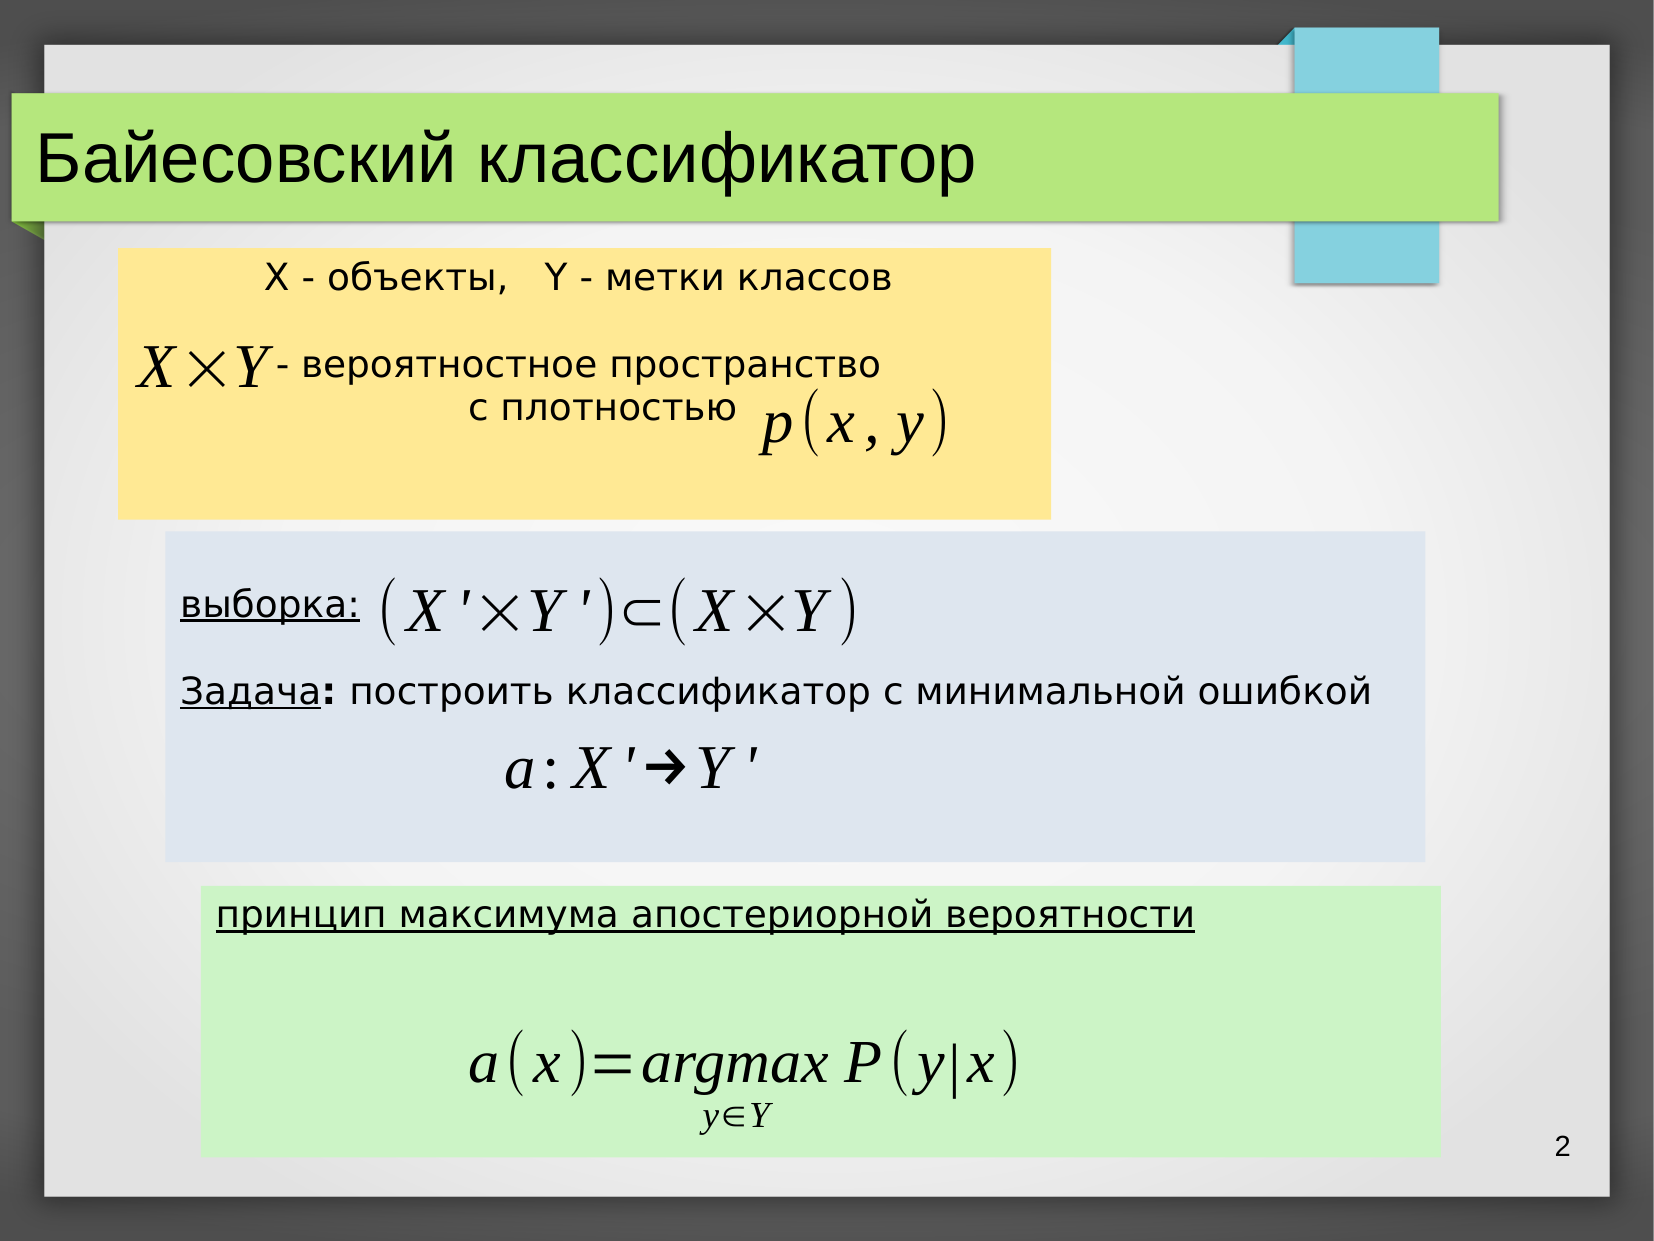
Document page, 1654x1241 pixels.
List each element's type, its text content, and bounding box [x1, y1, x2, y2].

chart [497, 732, 768, 802]
chart [750, 385, 957, 461]
title Байесовский классификатор [35, 118, 1489, 199]
chart [460, 1027, 1028, 1140]
text_box выборка: Задача: построить классификатор с минимальной ошибкой [165, 531, 1426, 863]
picture [0, 0, 1654, 1241]
chart [126, 330, 284, 400]
text_box X - объекты, Y - метки классов - вероятностное пространство с плотностью [118, 248, 1052, 520]
chart [371, 574, 866, 650]
text_box принцип максимума апостериорной вероятности [200, 885, 1441, 1158]
